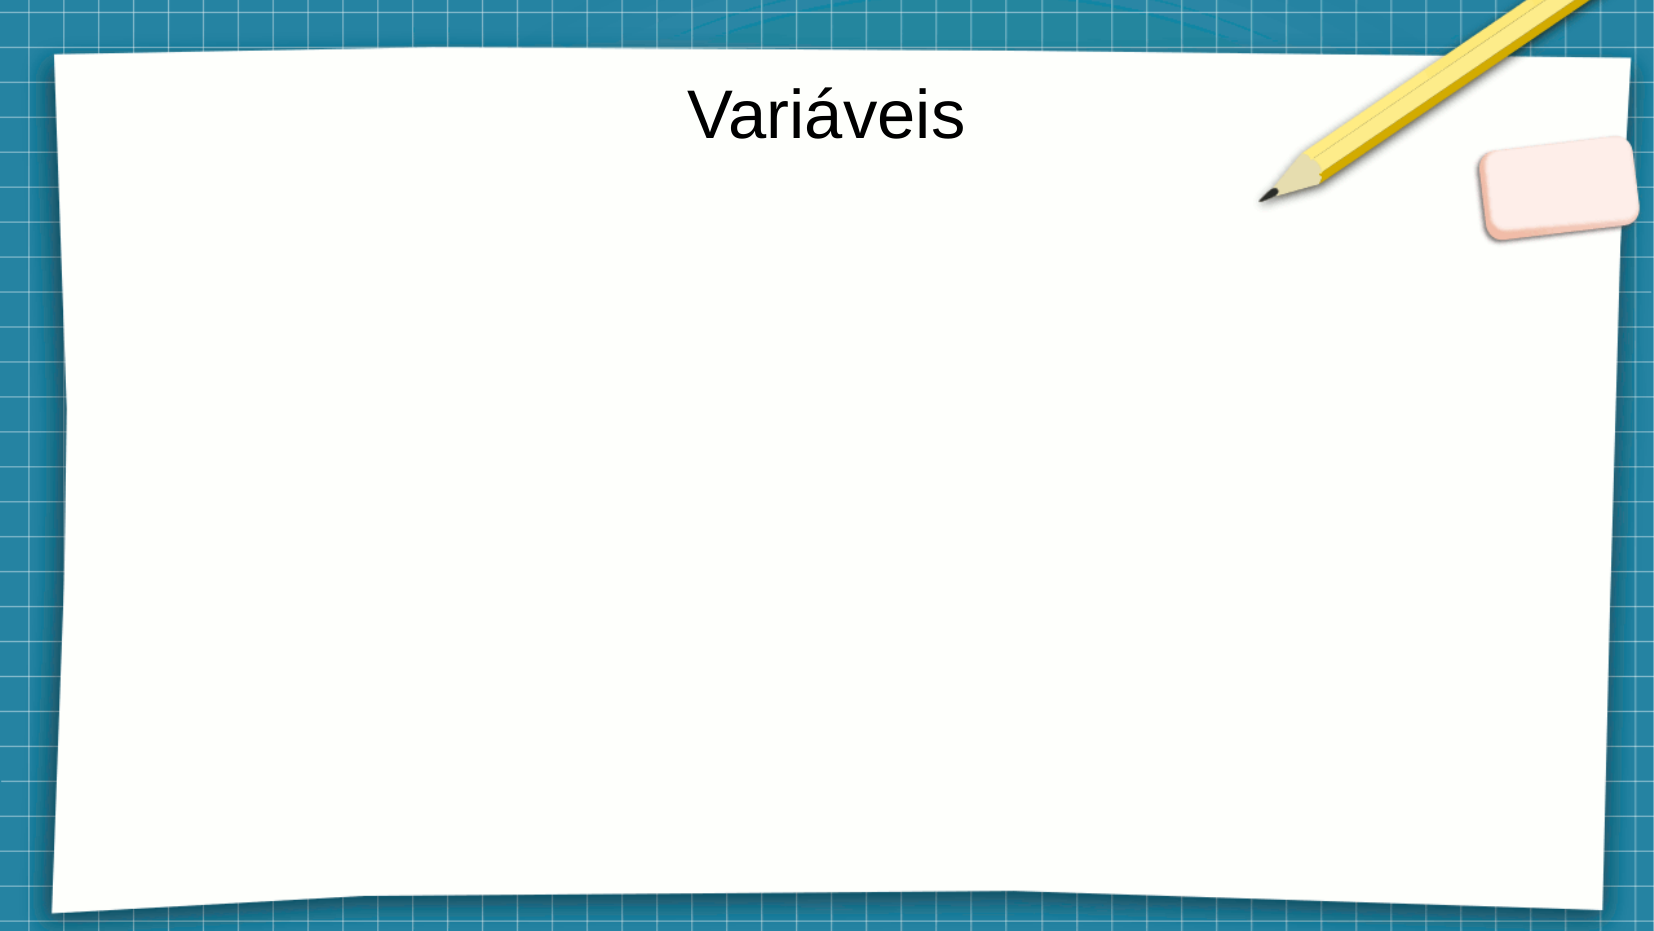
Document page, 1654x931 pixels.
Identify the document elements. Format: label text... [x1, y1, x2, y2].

picture [0, 0, 1654, 931]
title Variáveis [82, 37, 1571, 193]
